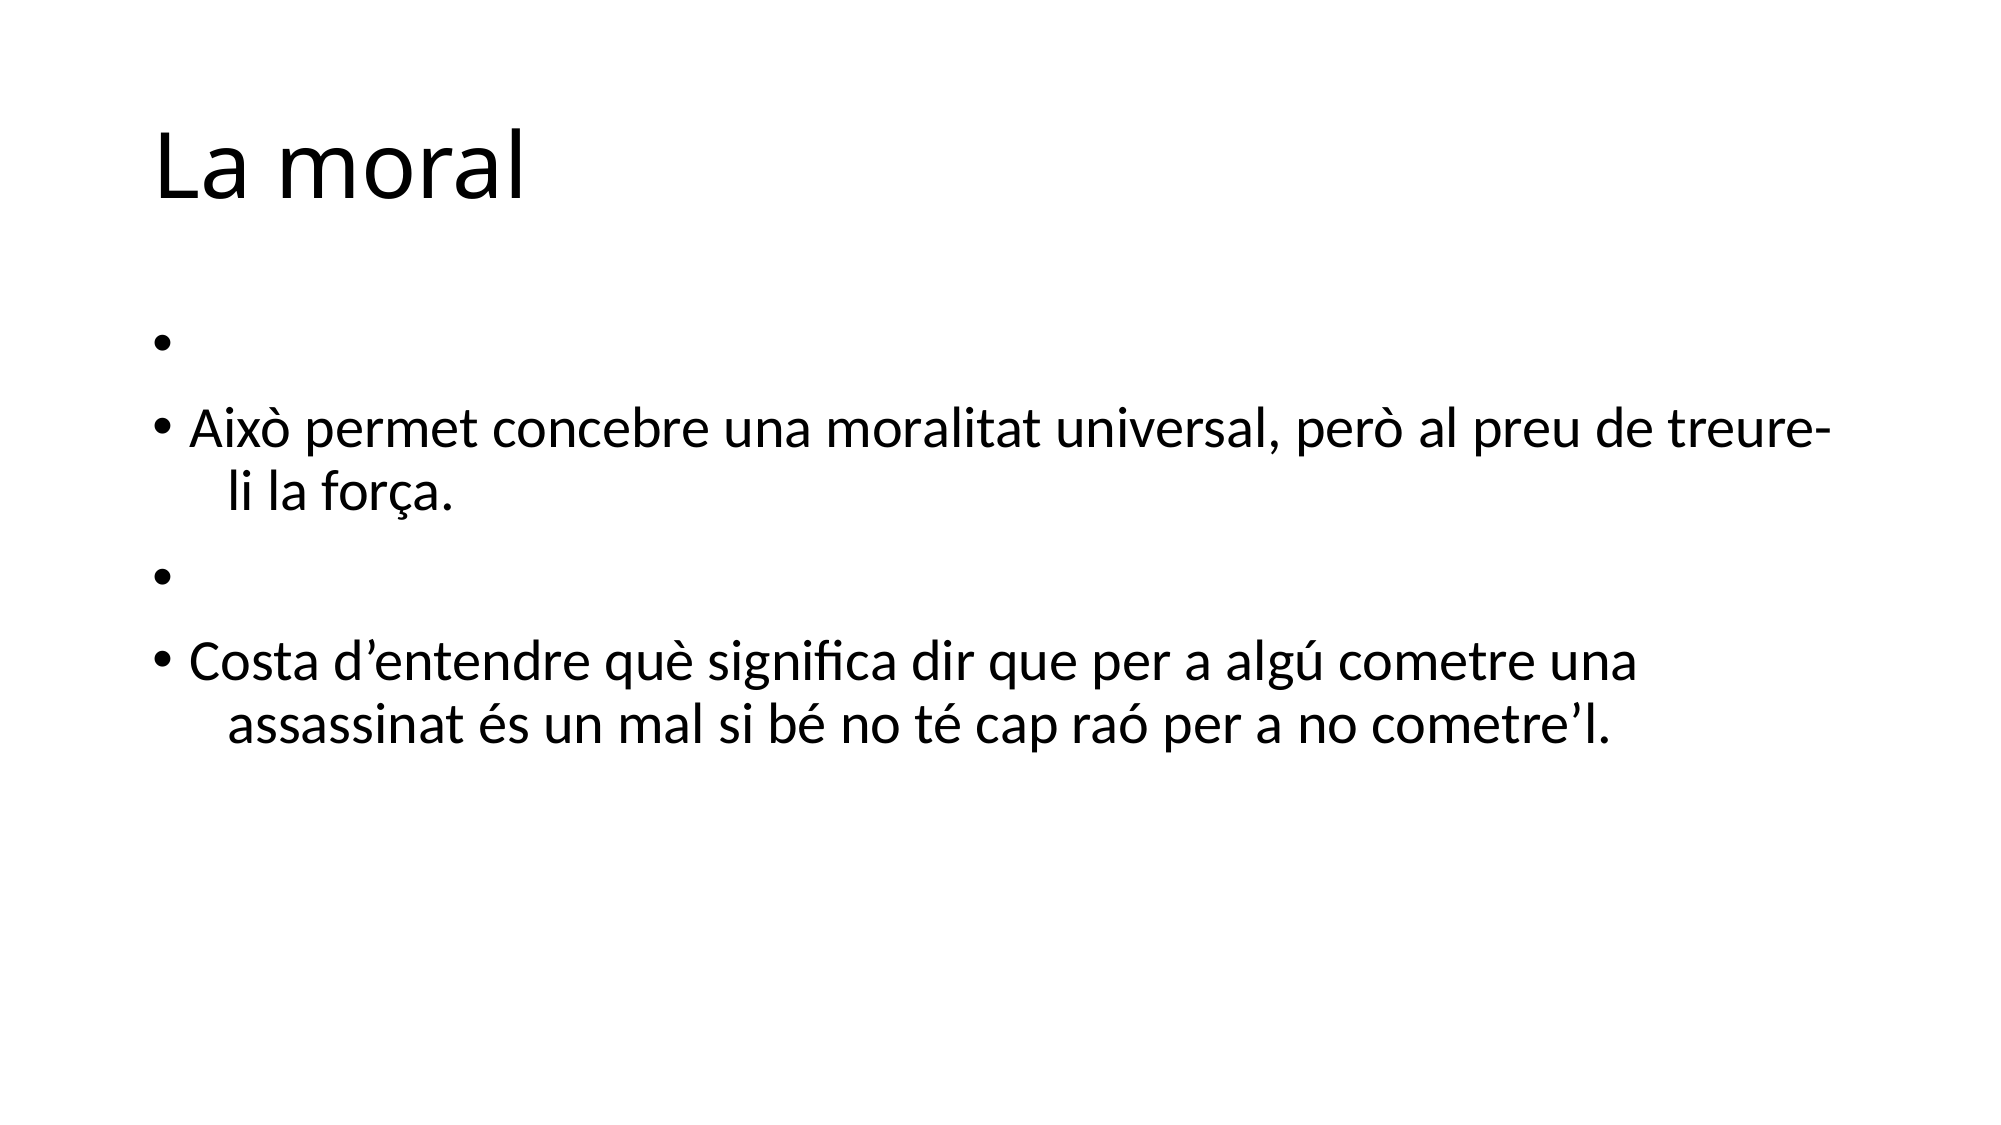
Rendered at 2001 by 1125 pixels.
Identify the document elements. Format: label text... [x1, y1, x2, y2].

title La moral [137, 59, 1863, 278]
list Això permet concebre una moralitat universal, però al preu de treure-li la força. Costa d’entendre què significa dir que per a algú cometre una assassinat és un mal si bé no té cap raó per a no cometre’l. [137, 299, 1863, 1014]
